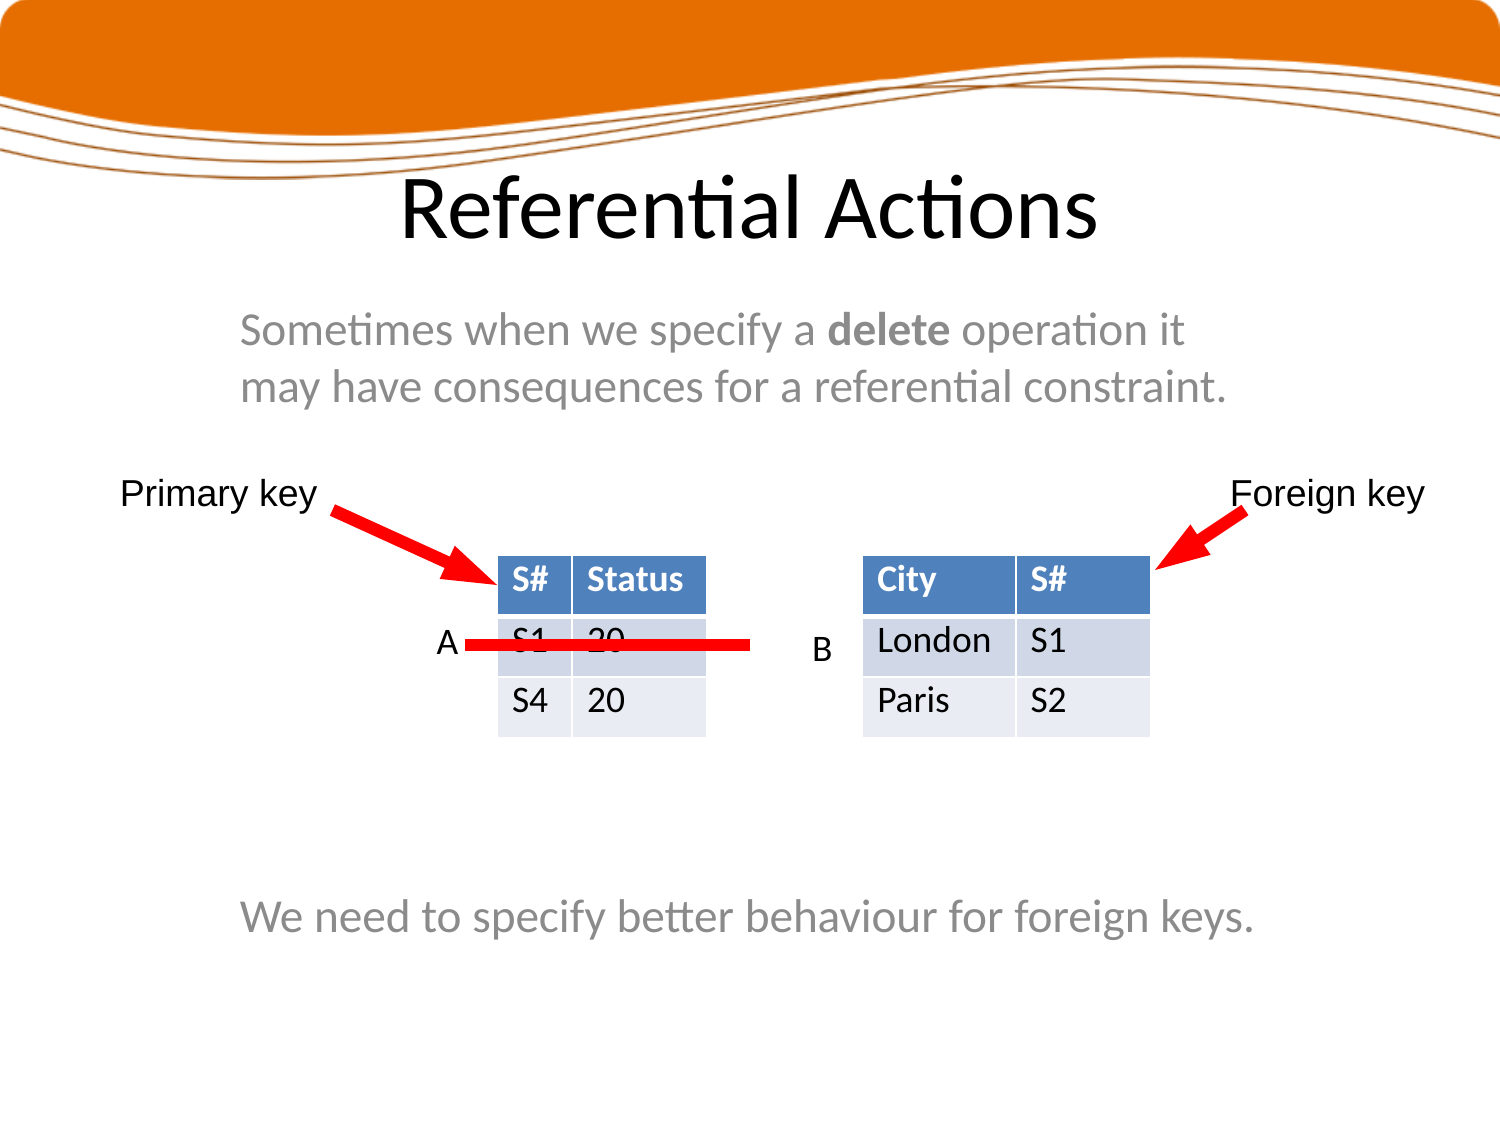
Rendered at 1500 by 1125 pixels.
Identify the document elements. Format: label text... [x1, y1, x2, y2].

text_box Foreign key [1215, 464, 1441, 522]
text_box A [421, 609, 481, 670]
text_box Sometimes when we specify a delete operation it may have consequences for a referential constraint. We need to specify better behaviour for foreign keys. [225, 290, 1275, 988]
table_cell London [863, 619, 1015, 676]
table_header Status [573, 556, 706, 614]
table_header S# [498, 556, 571, 614]
table_cell 20 [573, 619, 706, 676]
picture [0, 0, 1500, 180]
table_header City [863, 556, 1015, 614]
table_cell S4 [498, 678, 571, 737]
table_cell S2 [1017, 678, 1150, 737]
text_box B [797, 616, 861, 677]
text_box Primary key [105, 464, 333, 522]
table_cell S1 [1017, 619, 1150, 676]
table_cell Paris [863, 678, 1015, 737]
table_cell S1 [498, 619, 571, 676]
text_box Referential Actions [75, 125, 1425, 279]
table_cell 20 [573, 678, 706, 737]
table_header S# [1017, 556, 1150, 614]
